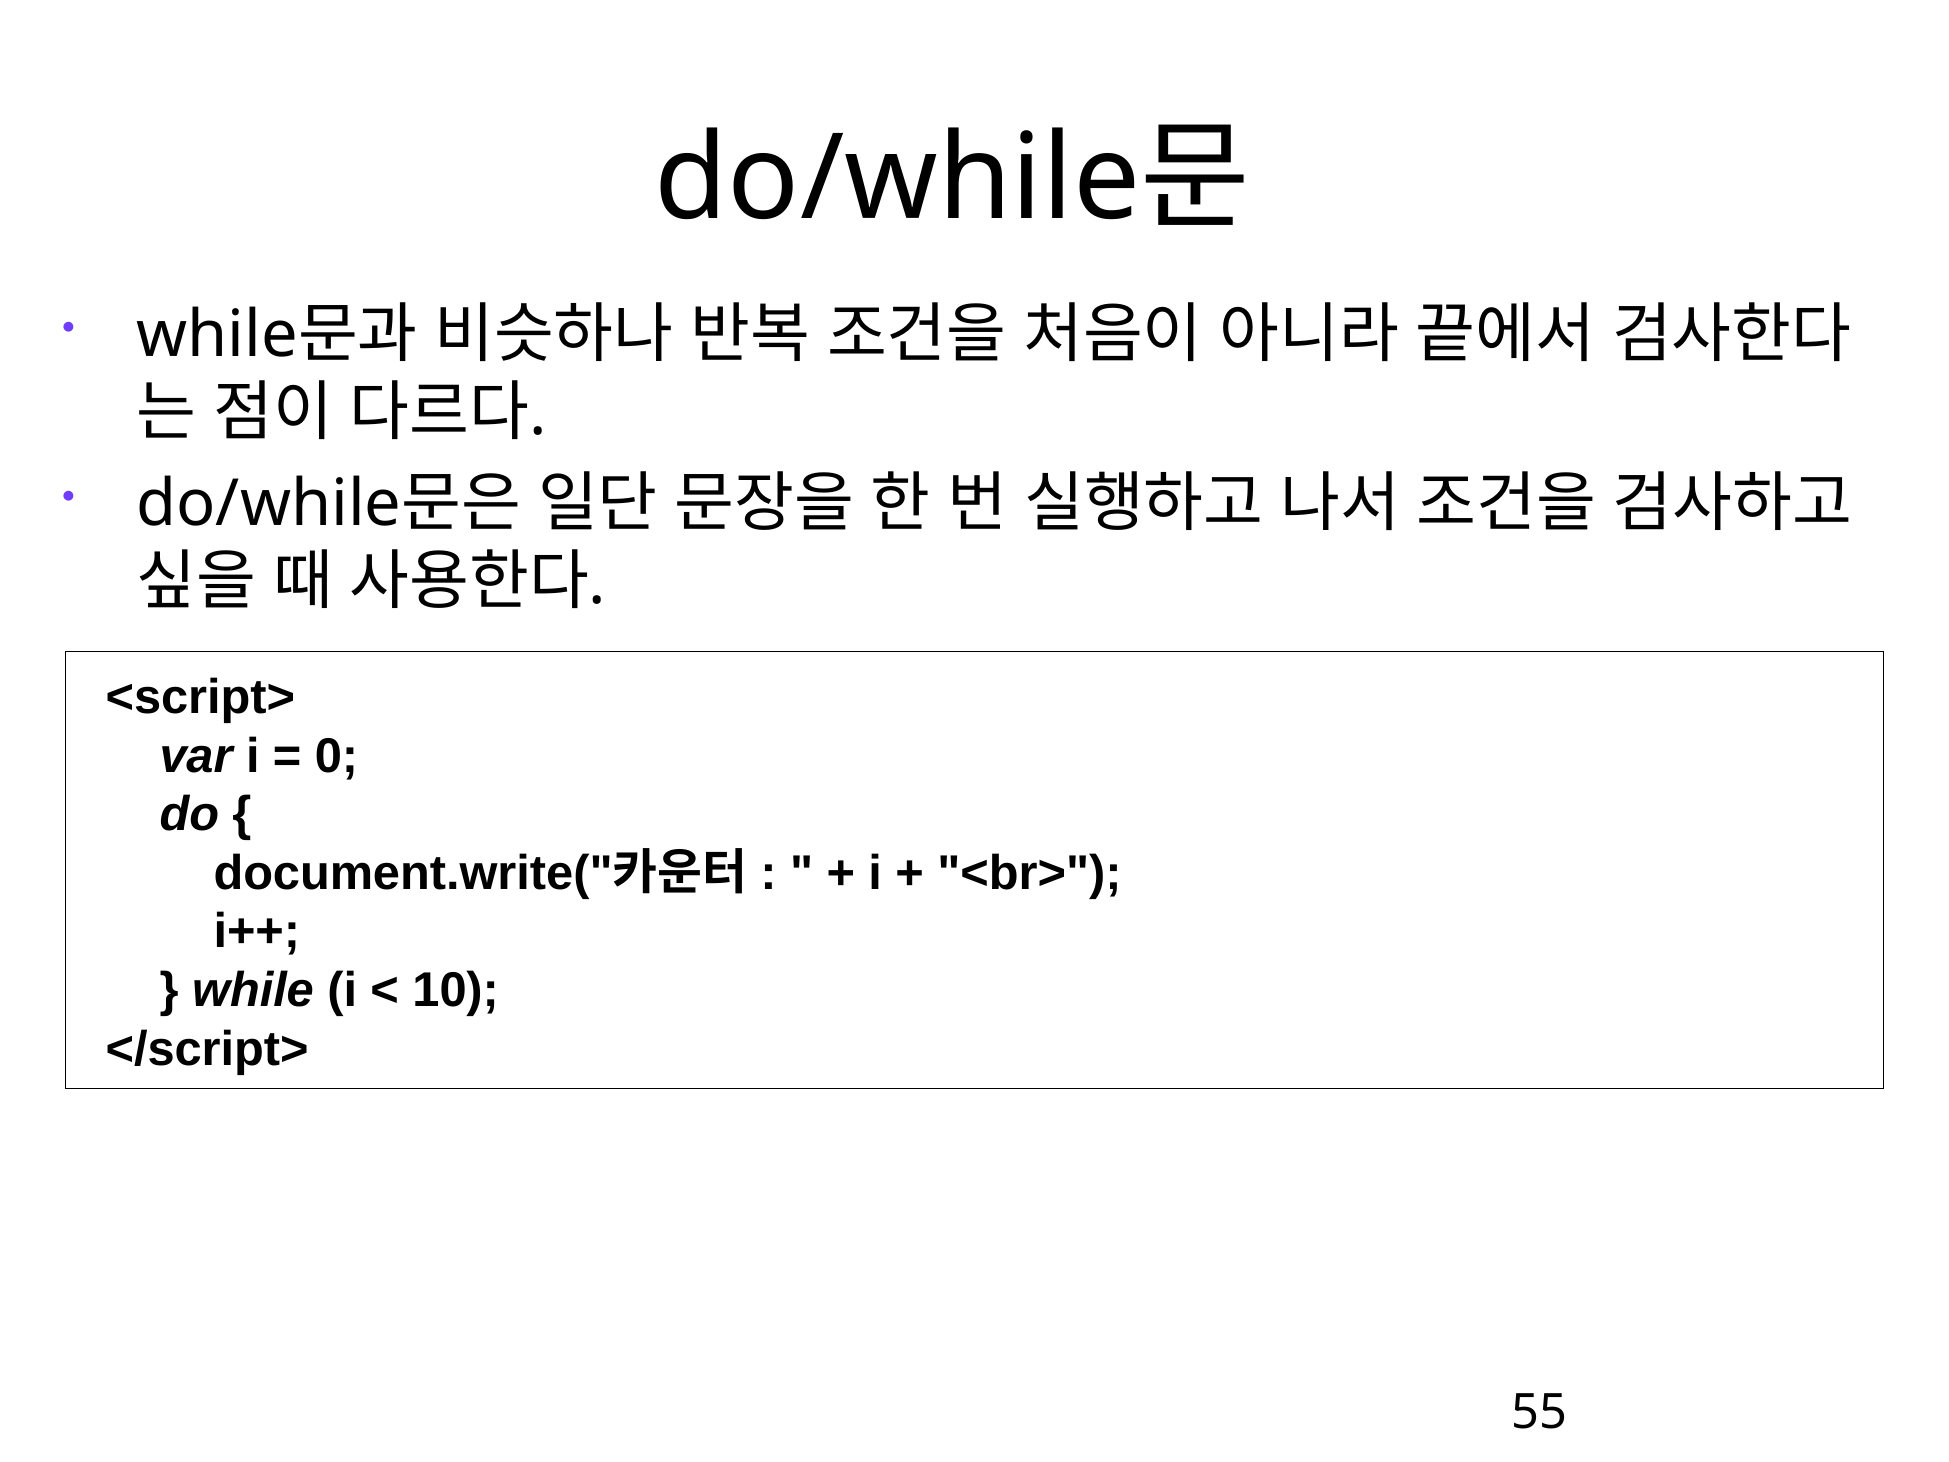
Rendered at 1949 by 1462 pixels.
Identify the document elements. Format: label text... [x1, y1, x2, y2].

title do/while문 [156, 92, 1749, 255]
text_box <script> var i = 0; do { document.write("카운터 : " + i + "<br>"); i++; } while (i < 10); </script> [65, 651, 1884, 1089]
list while문과 비슷하나 반복 조건을 처음이 아니라 끝에서 검사한다는 점이 다르다. do/while문은 일단 문장을 한 번 실행하고 나서 조건을 검사하고 싶을 때 사용한다. [48, 284, 1897, 1343]
slide_number <숫자> [1496, 1372, 1899, 1462]
